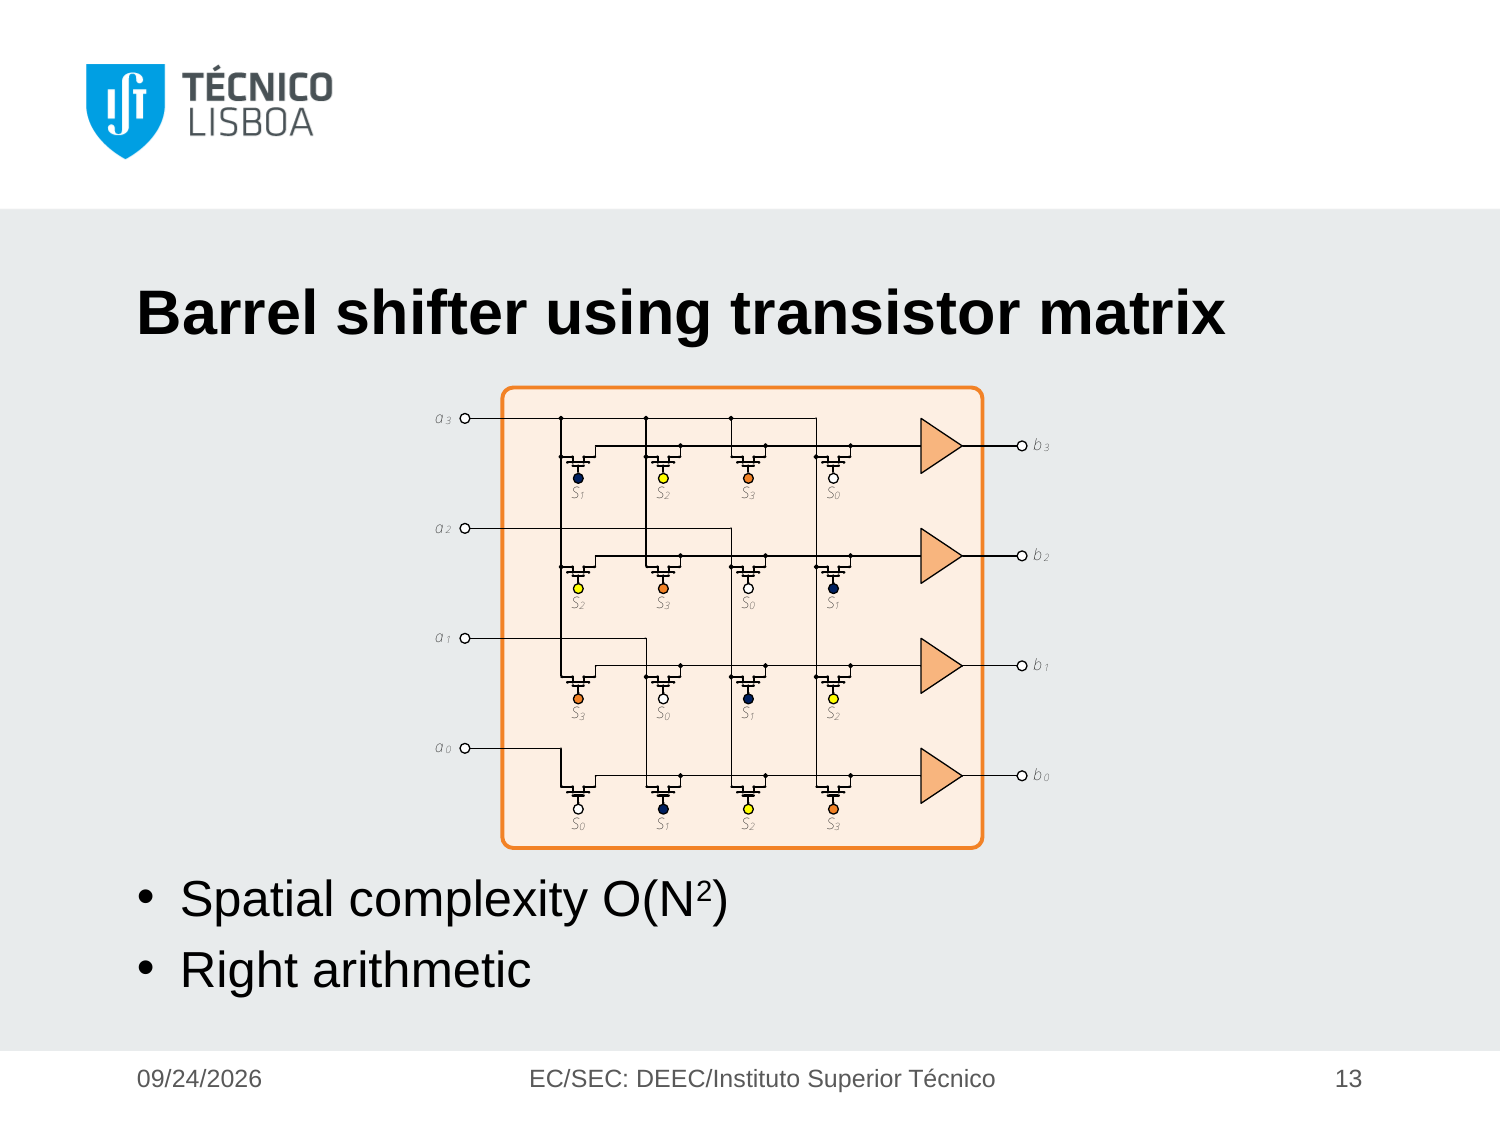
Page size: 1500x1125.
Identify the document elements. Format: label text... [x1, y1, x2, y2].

picture [0, 0, 1500, 1125]
footer EC/SEC: DEEC/Instituto Superior Técnico [512, 1052, 1021, 1103]
slide_number 10/30/2018 [121, 1052, 425, 1103]
title Barrel shifter using transistor matrix [121, 237, 1378, 381]
list Spatial complexity O(N2) Right arithmetic [121, 858, 1378, 1005]
slide_number <number> [1077, 1052, 1378, 1103]
